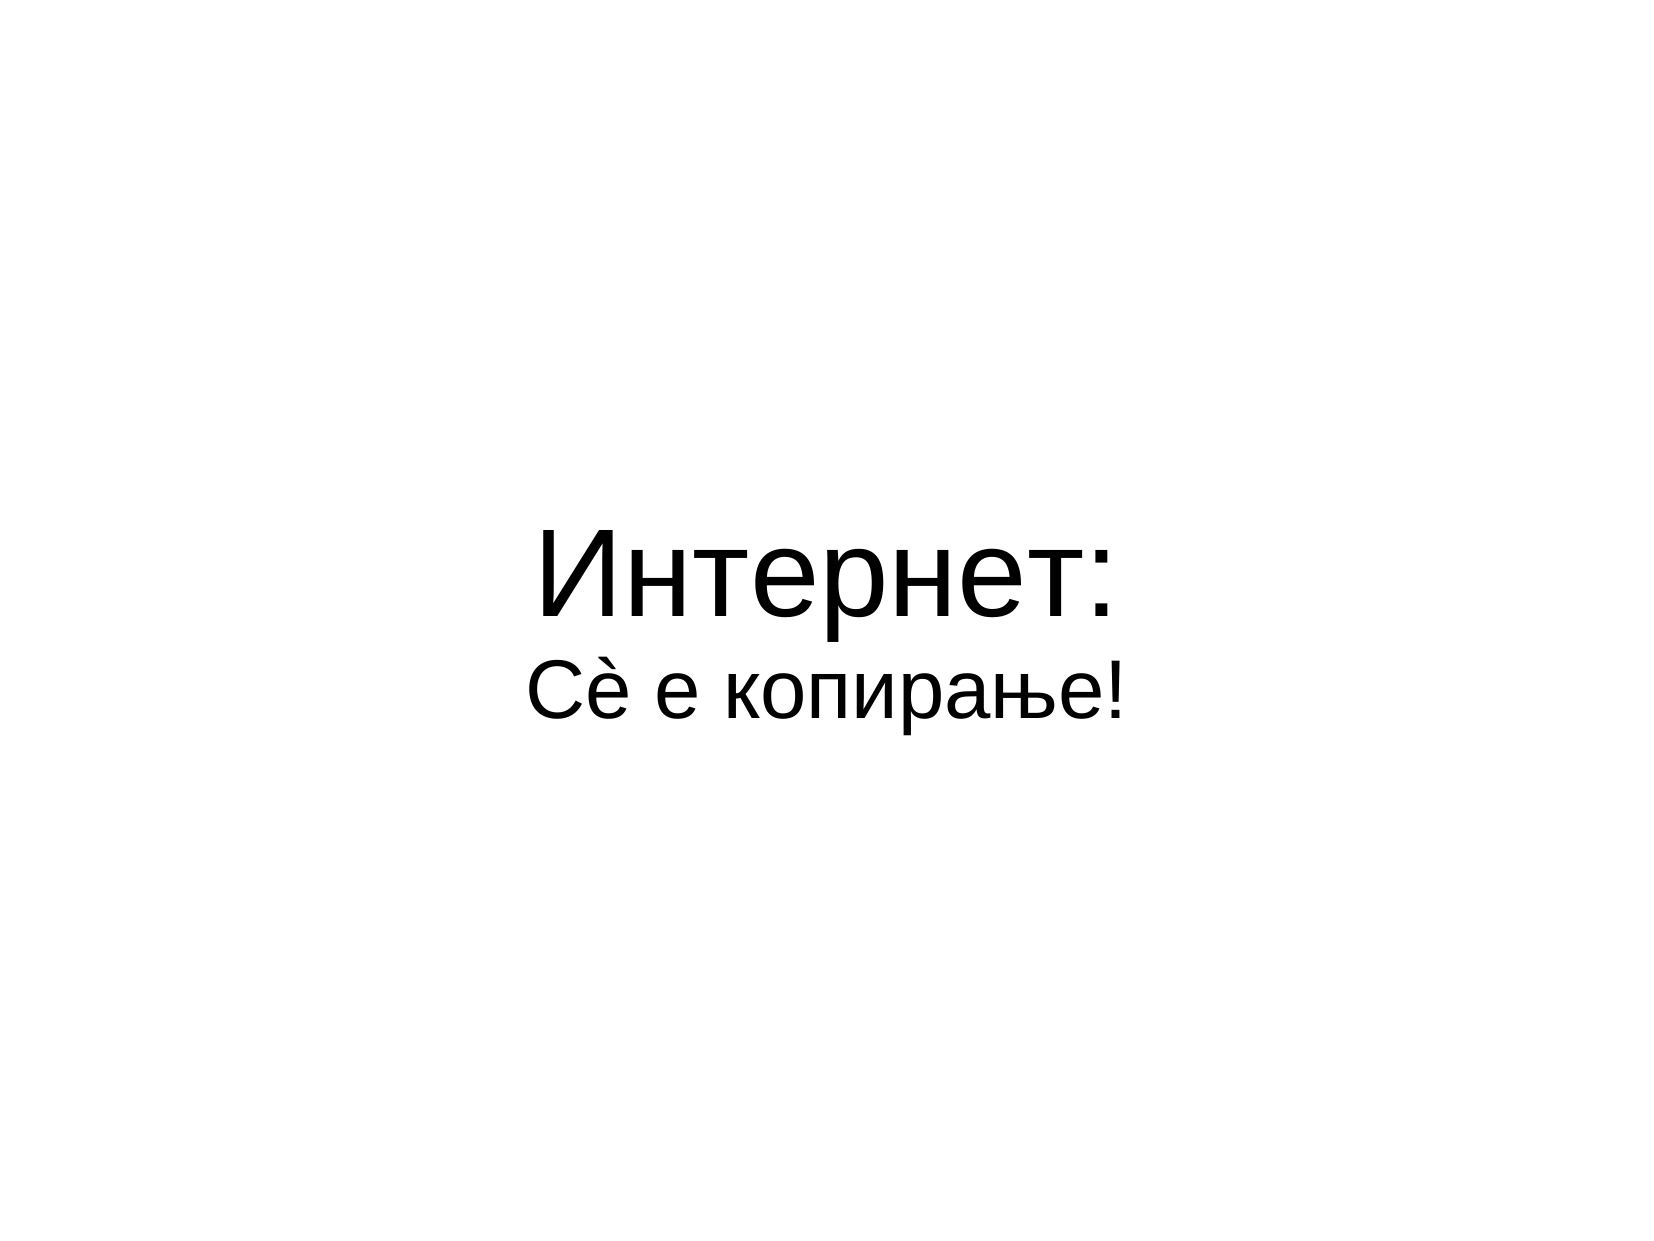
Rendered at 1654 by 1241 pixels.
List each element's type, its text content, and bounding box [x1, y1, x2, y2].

subtitle Интернет: Сè е копирање! [0, 0, 1654, 1241]
